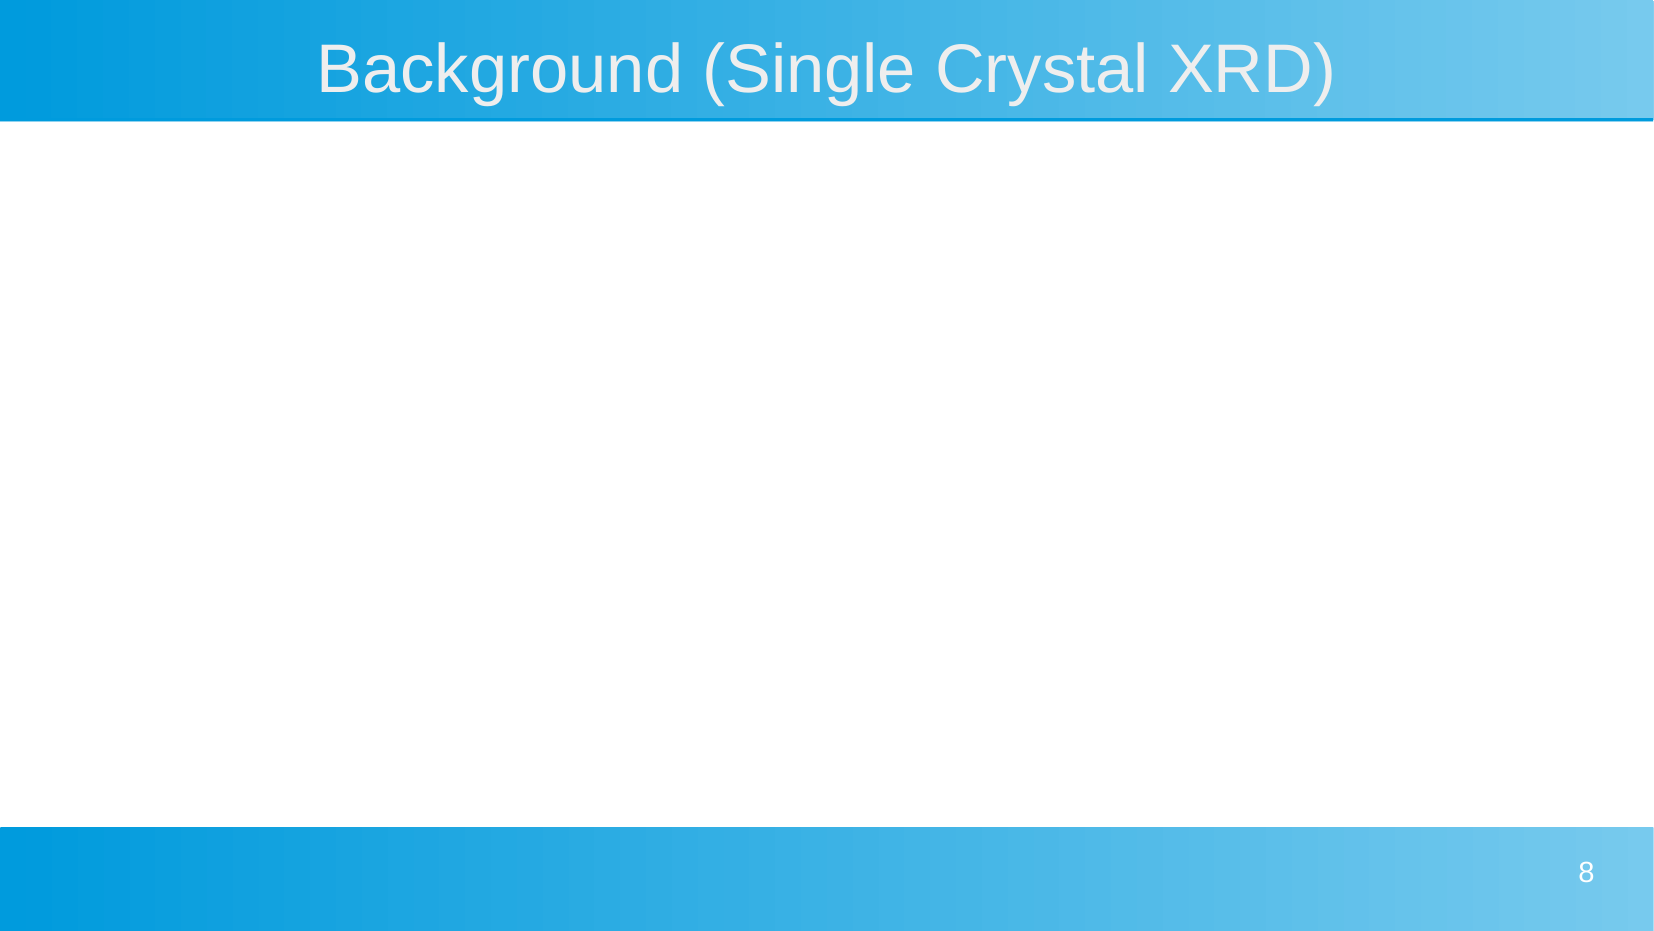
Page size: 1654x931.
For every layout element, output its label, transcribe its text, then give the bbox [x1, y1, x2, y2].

title Background (Single Crystal XRD) [59, 29, 1595, 108]
